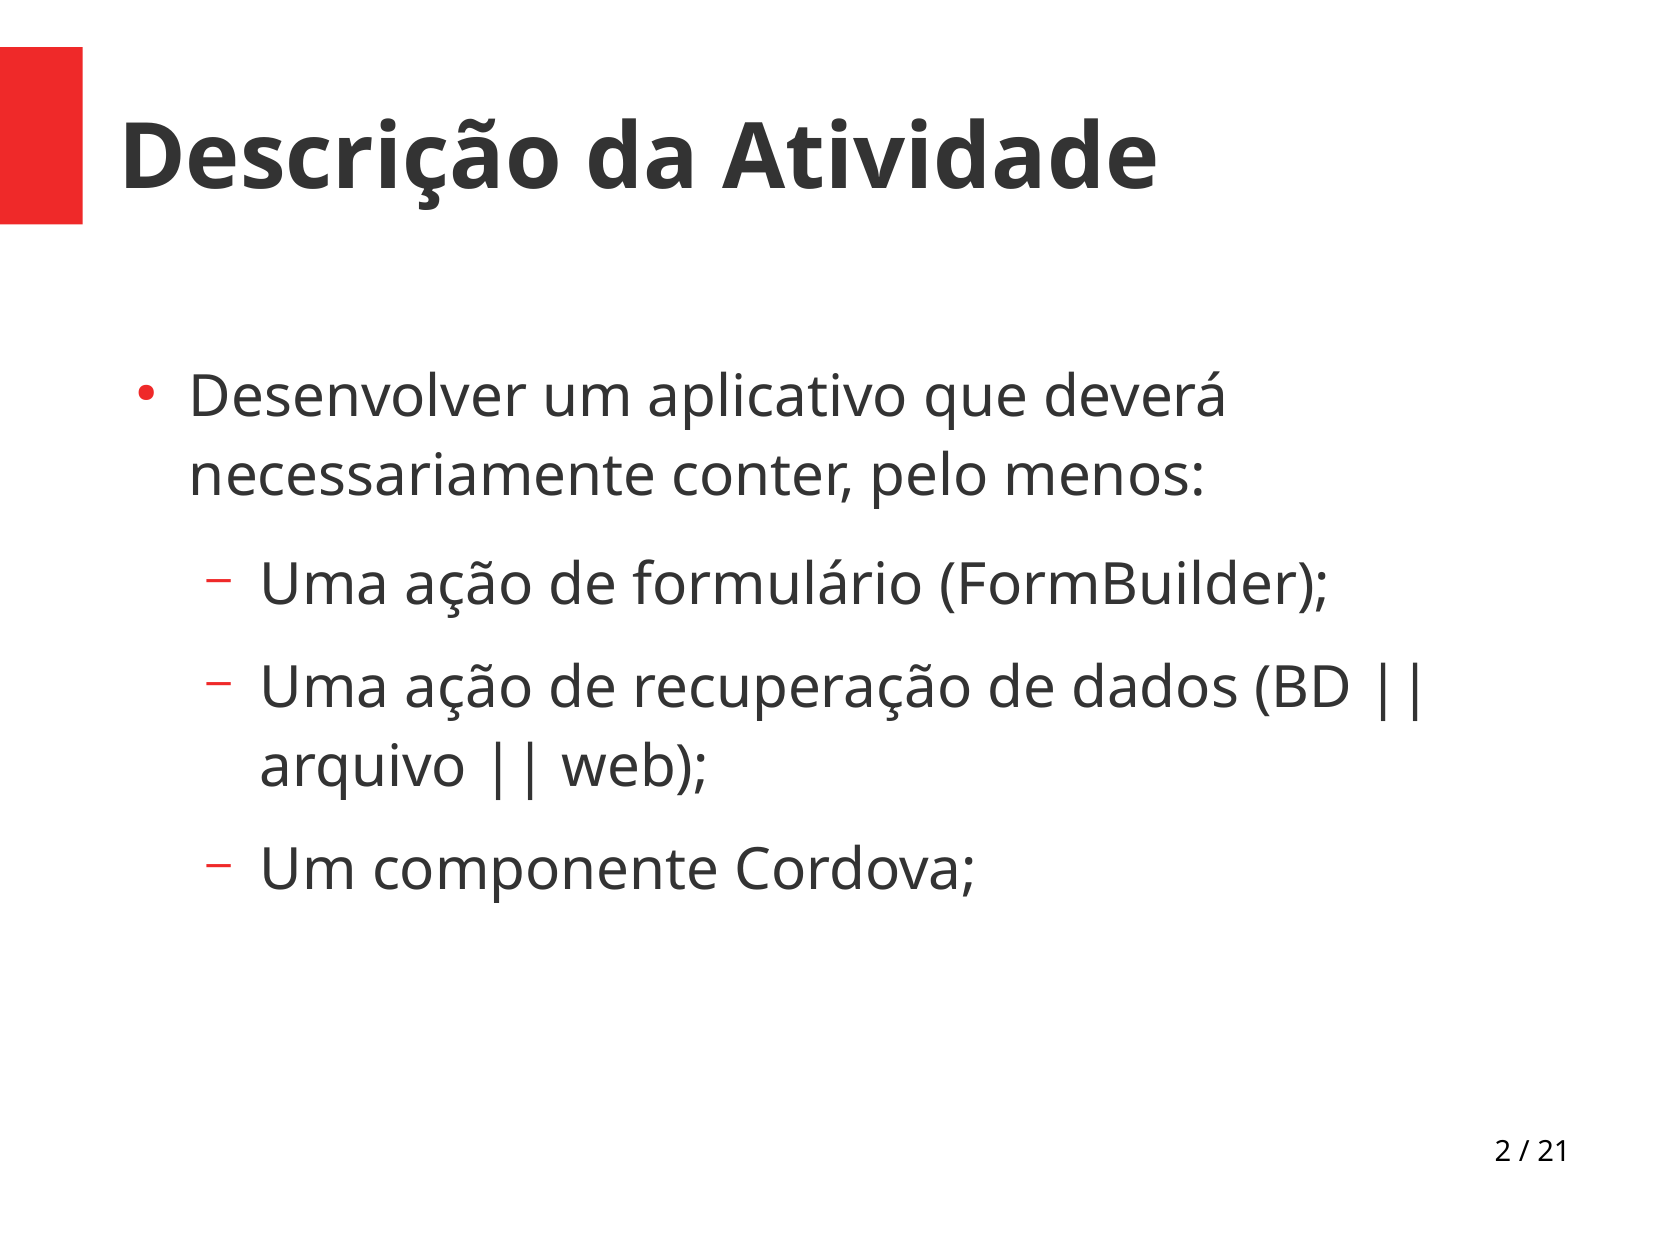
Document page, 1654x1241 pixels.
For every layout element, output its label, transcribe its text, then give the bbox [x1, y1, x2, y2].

list Desenvolver um aplicativo que deverá necessariamente conter, pelo menos: Uma ação de formulário (FormBuilder); Uma ação de recuperação de dados (BD || arquivo || web); Um componente Cordova; [118, 354, 1536, 1074]
title Descrição da Atividade [118, 49, 1571, 257]
